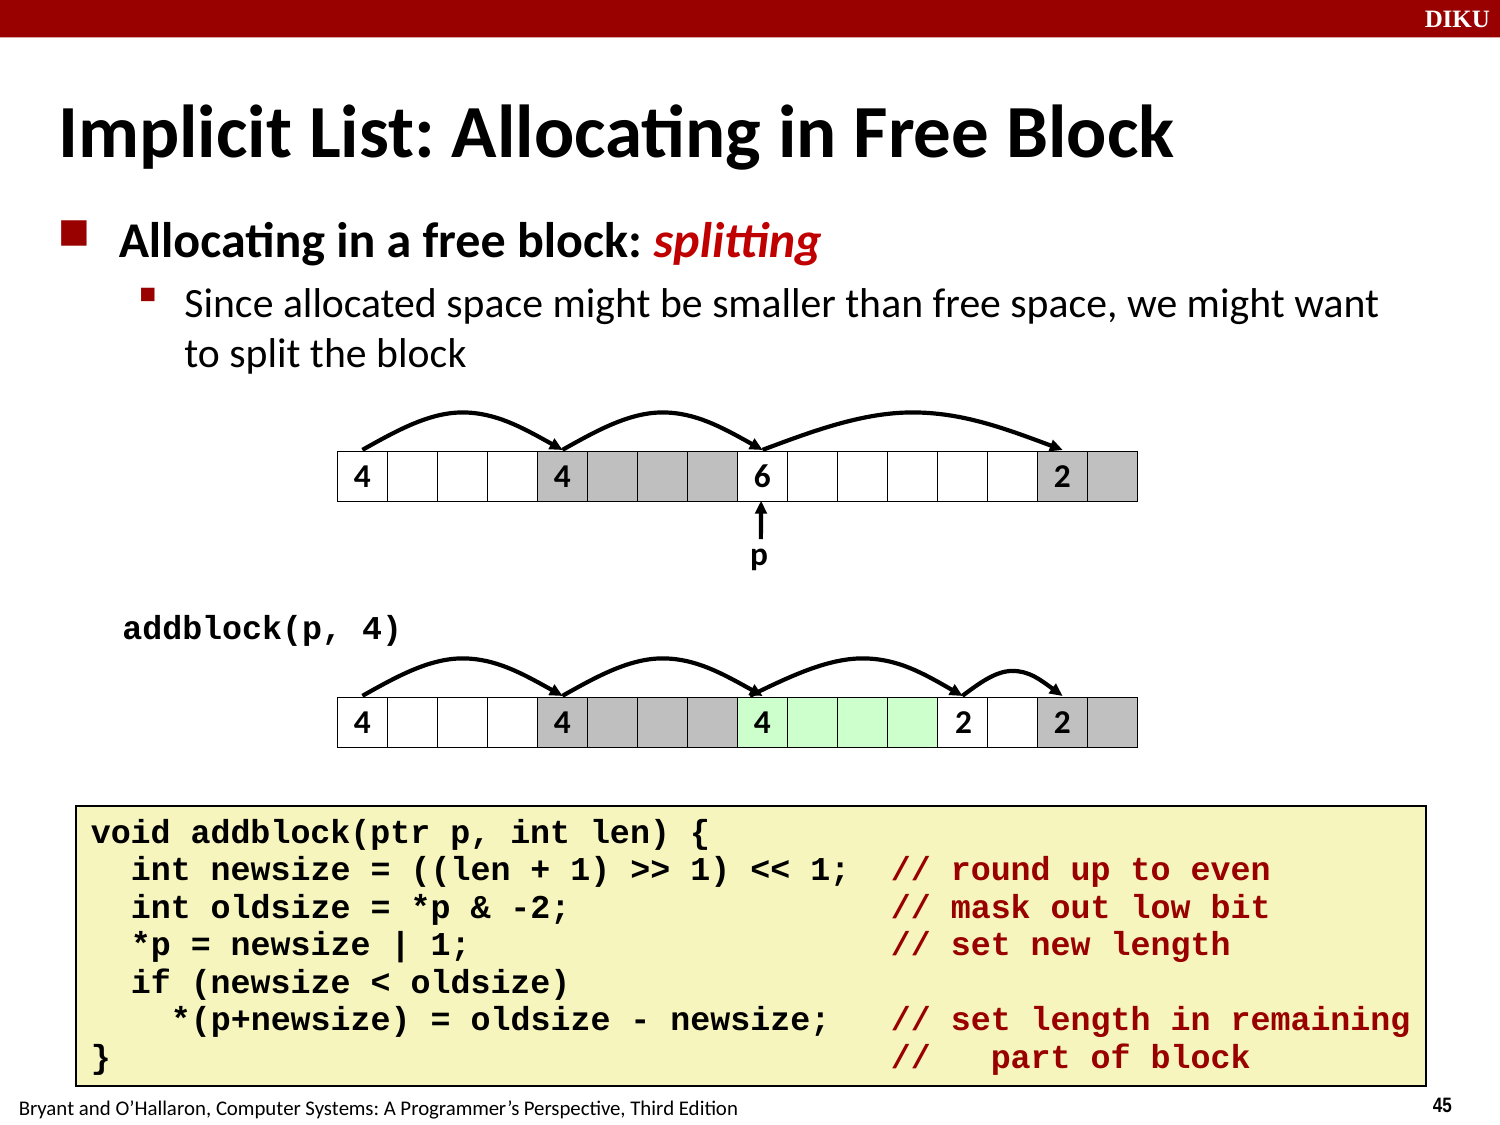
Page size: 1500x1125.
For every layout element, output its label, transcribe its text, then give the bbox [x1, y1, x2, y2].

text_box [987, 697, 1037, 748]
text_box 4 [537, 451, 587, 502]
text_box 2 [940, 694, 987, 751]
text_box addblock(p, 4) [114, 604, 410, 660]
text_box 4 [337, 451, 387, 502]
text_box 2 [1037, 697, 1087, 748]
text_box [788, 697, 940, 748]
text_box 4 [538, 697, 587, 748]
text_box [587, 697, 737, 748]
text_box 6 [737, 451, 788, 502]
text_box [788, 451, 1037, 502]
text_box 4 [737, 697, 788, 748]
text_box [387, 697, 538, 748]
text_box Implicit List: Allocating in Free Block [43, 80, 1457, 175]
text_box [1087, 451, 1138, 502]
text_box [387, 451, 537, 502]
text_box void addblock(ptr p, int len) { int newsize = ((len + 1) >> 1) << 1; // round up to even int oldsize = *p & -2; // mask out low bit *p = newsize | 1; // set new length if (newsize < oldsize) *(p+newsize) = oldsize - newsize; // set length in remaining } // part of block [76, 805, 1426, 1086]
text_box 4 [337, 697, 387, 748]
text_box p [735, 526, 783, 582]
text_box Allocating in a free block: splitting Since allocated space might be smaller than free space, we might want to split the block [47, 200, 1411, 1058]
text_box 2 [1037, 451, 1087, 502]
text_box [1087, 697, 1138, 748]
text_box [587, 451, 737, 502]
